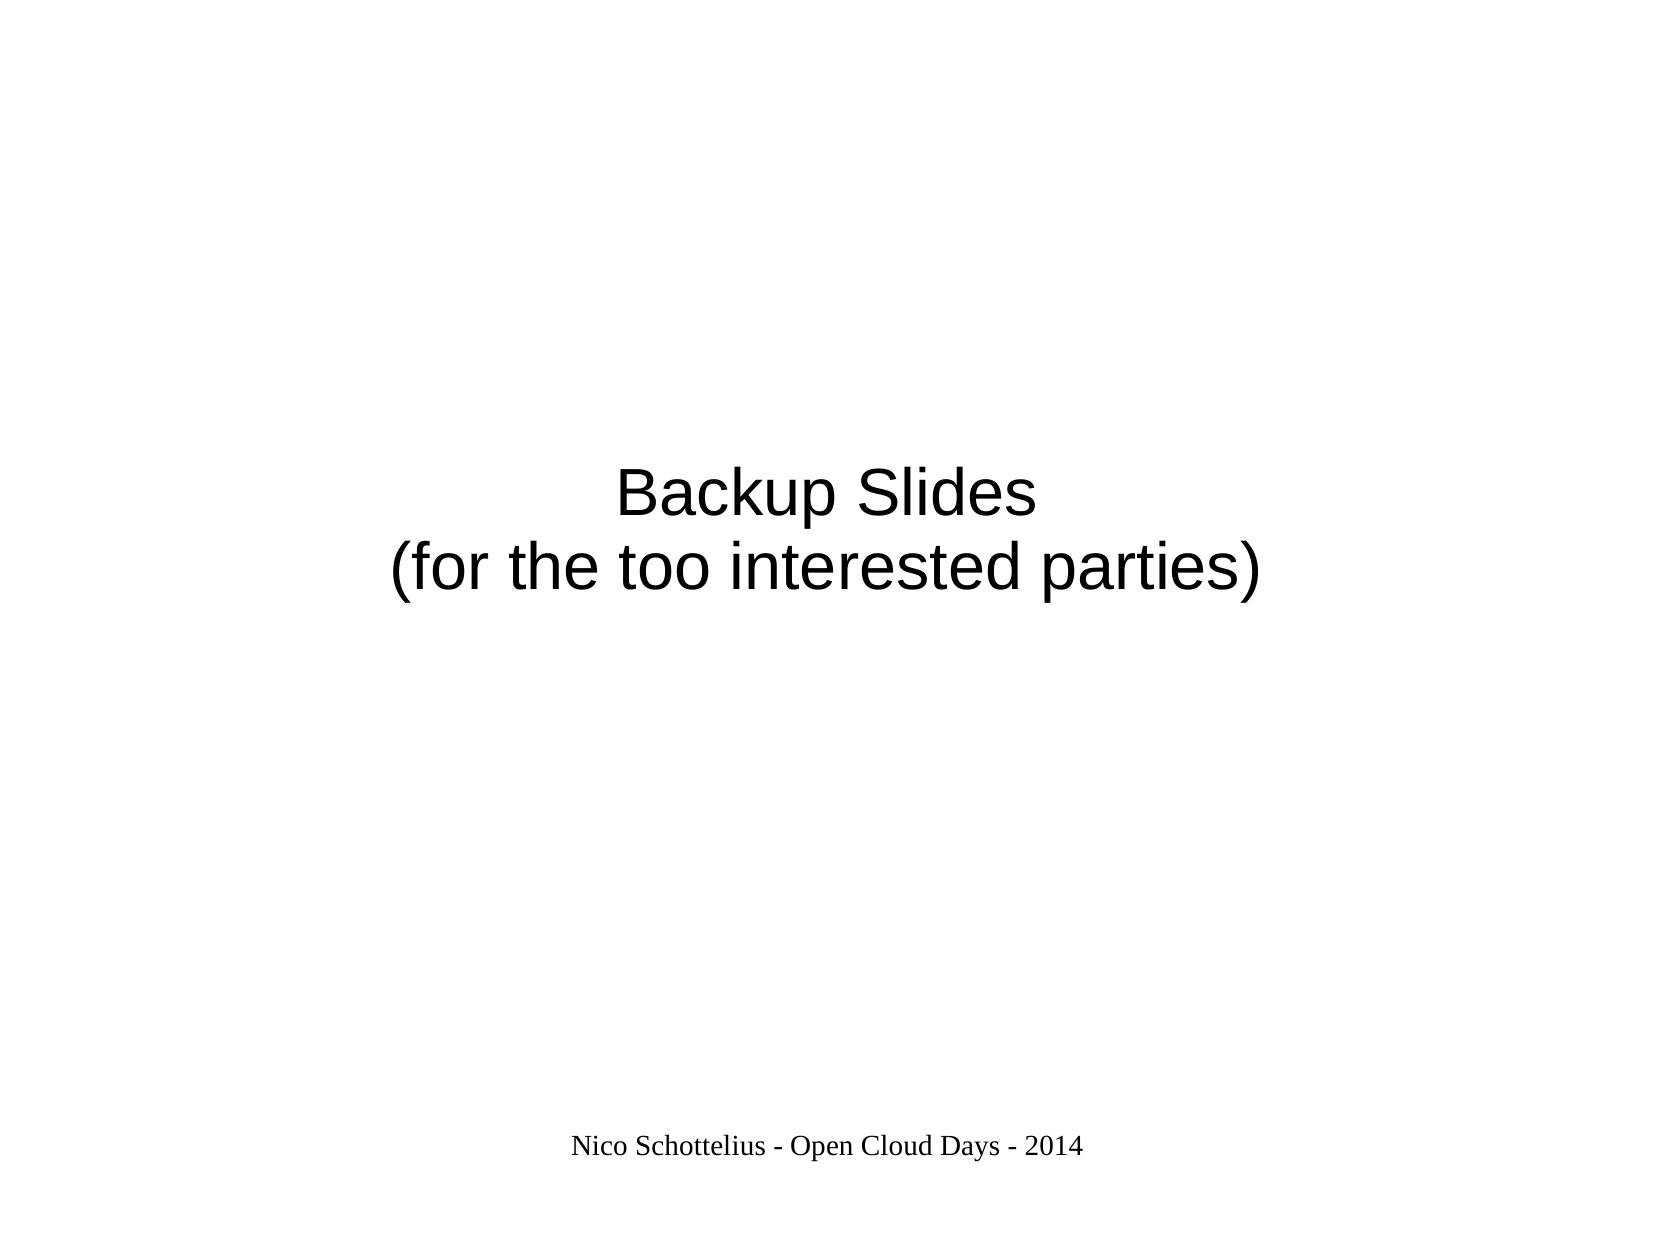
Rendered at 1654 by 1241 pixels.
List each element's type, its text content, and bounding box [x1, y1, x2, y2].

subtitle Backup Slides (for the too interested parties) [82, 49, 1571, 1010]
